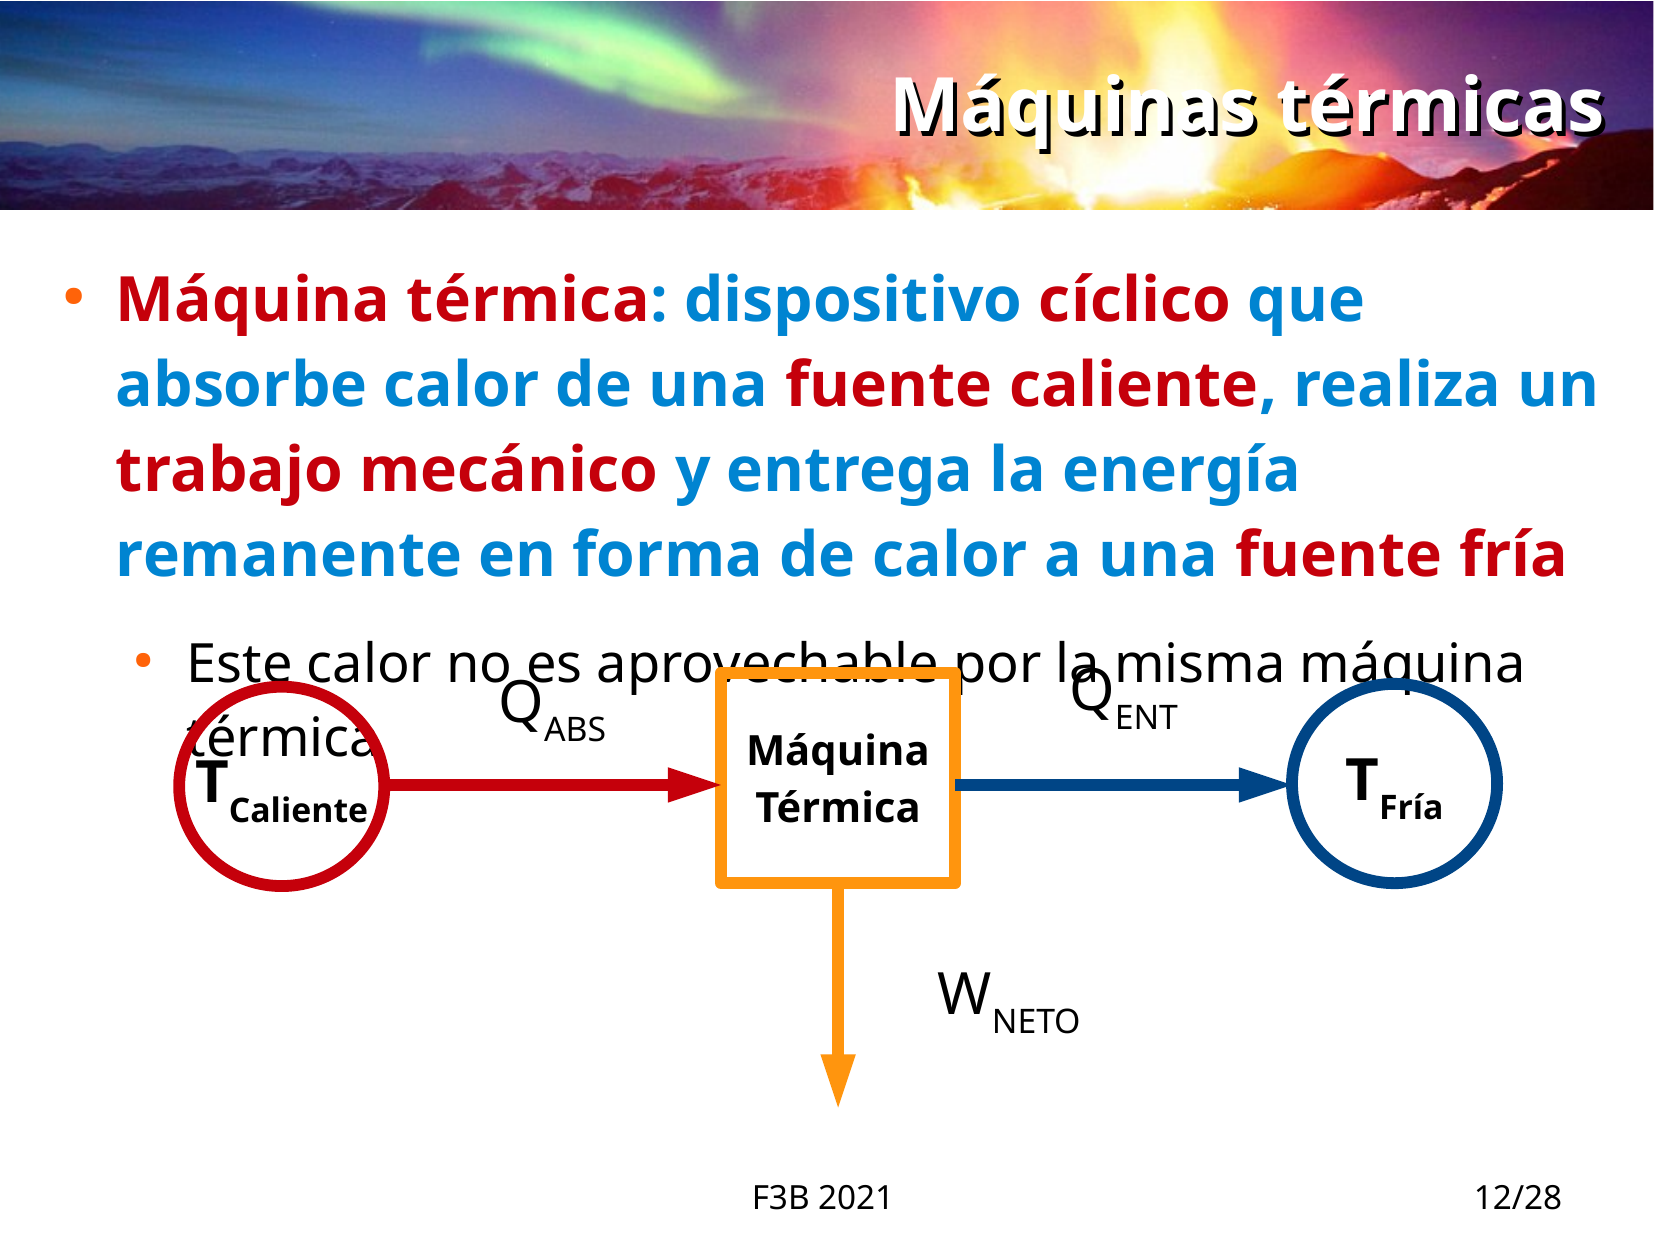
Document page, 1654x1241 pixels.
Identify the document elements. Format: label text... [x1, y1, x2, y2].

text_box Máquina Térmica [720, 672, 956, 884]
title Máquinas térmicas [45, 15, 1606, 191]
text_box TCaliente [179, 686, 385, 887]
picture [0, 1, 1654, 210]
text_box TFría [1292, 683, 1498, 884]
text_box WNETO [865, 945, 1153, 1156]
list Máquina térmica: dispositivo cíclico que absorbe calor de una fuente caliente, realiza un trabajo mecánico y entrega la energía remanente en forma de calor a una fuente fría Este calor no es aprovechable por la misma máquina térmica [45, 255, 1606, 1156]
